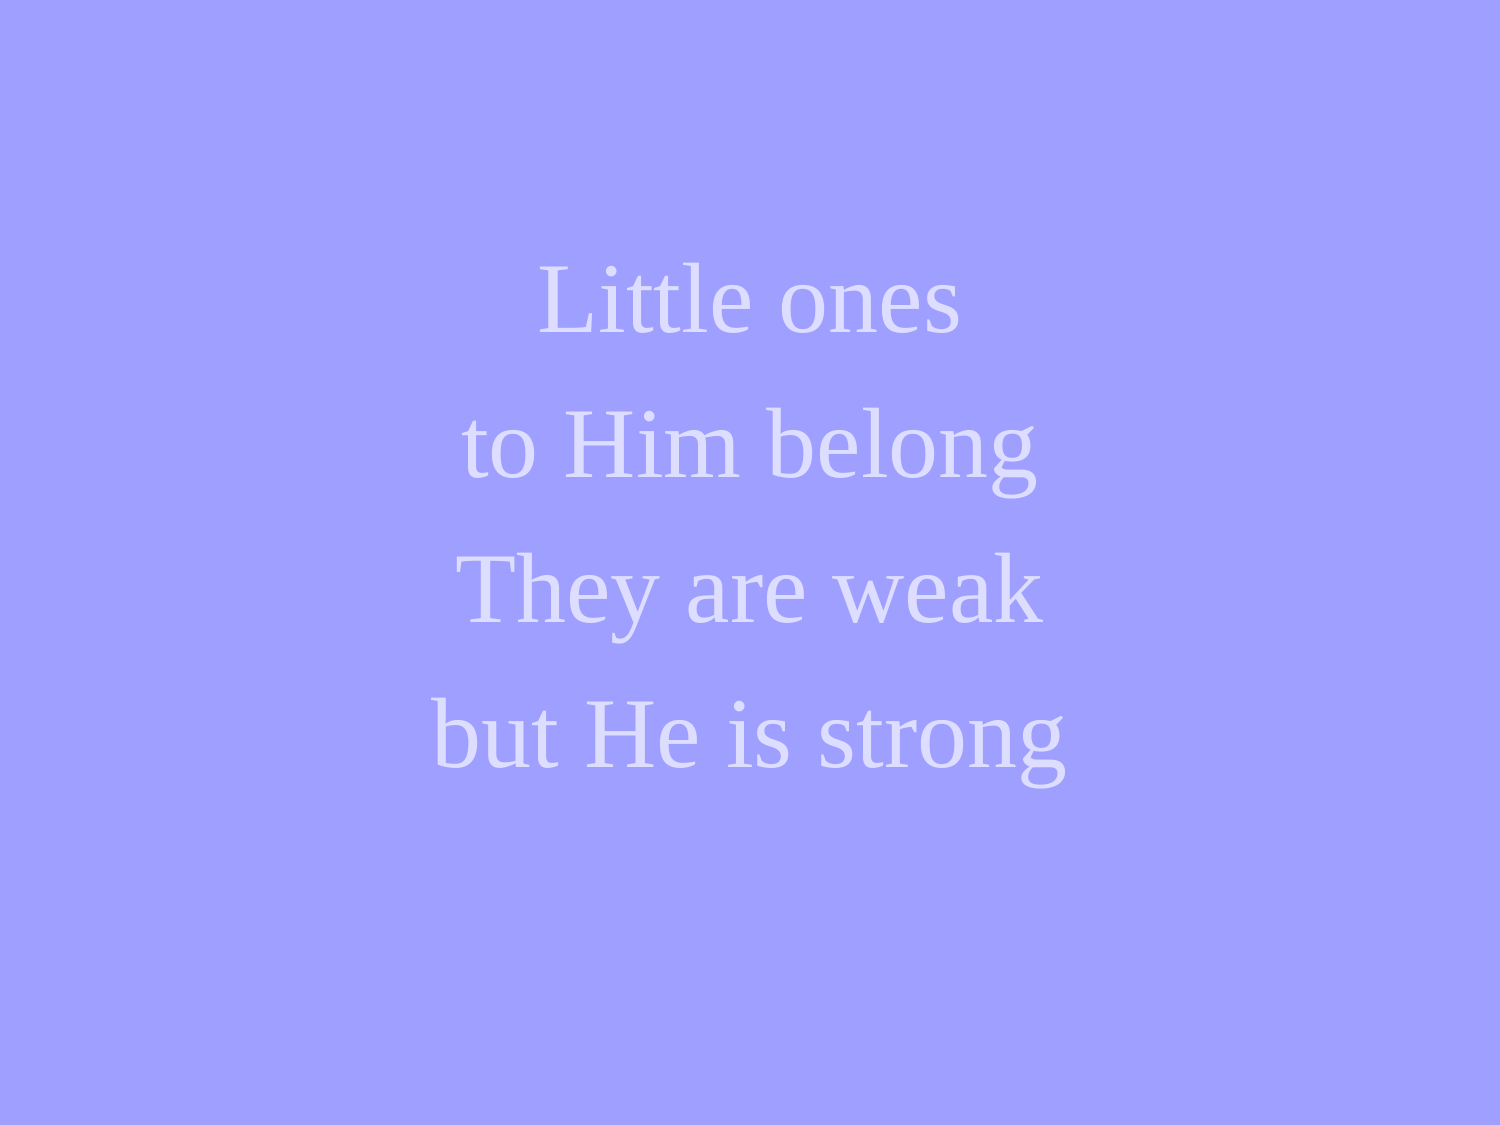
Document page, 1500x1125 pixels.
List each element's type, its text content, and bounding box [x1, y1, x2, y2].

list Little ones to Him belong They are weak but He is strong [112, 224, 1388, 1000]
